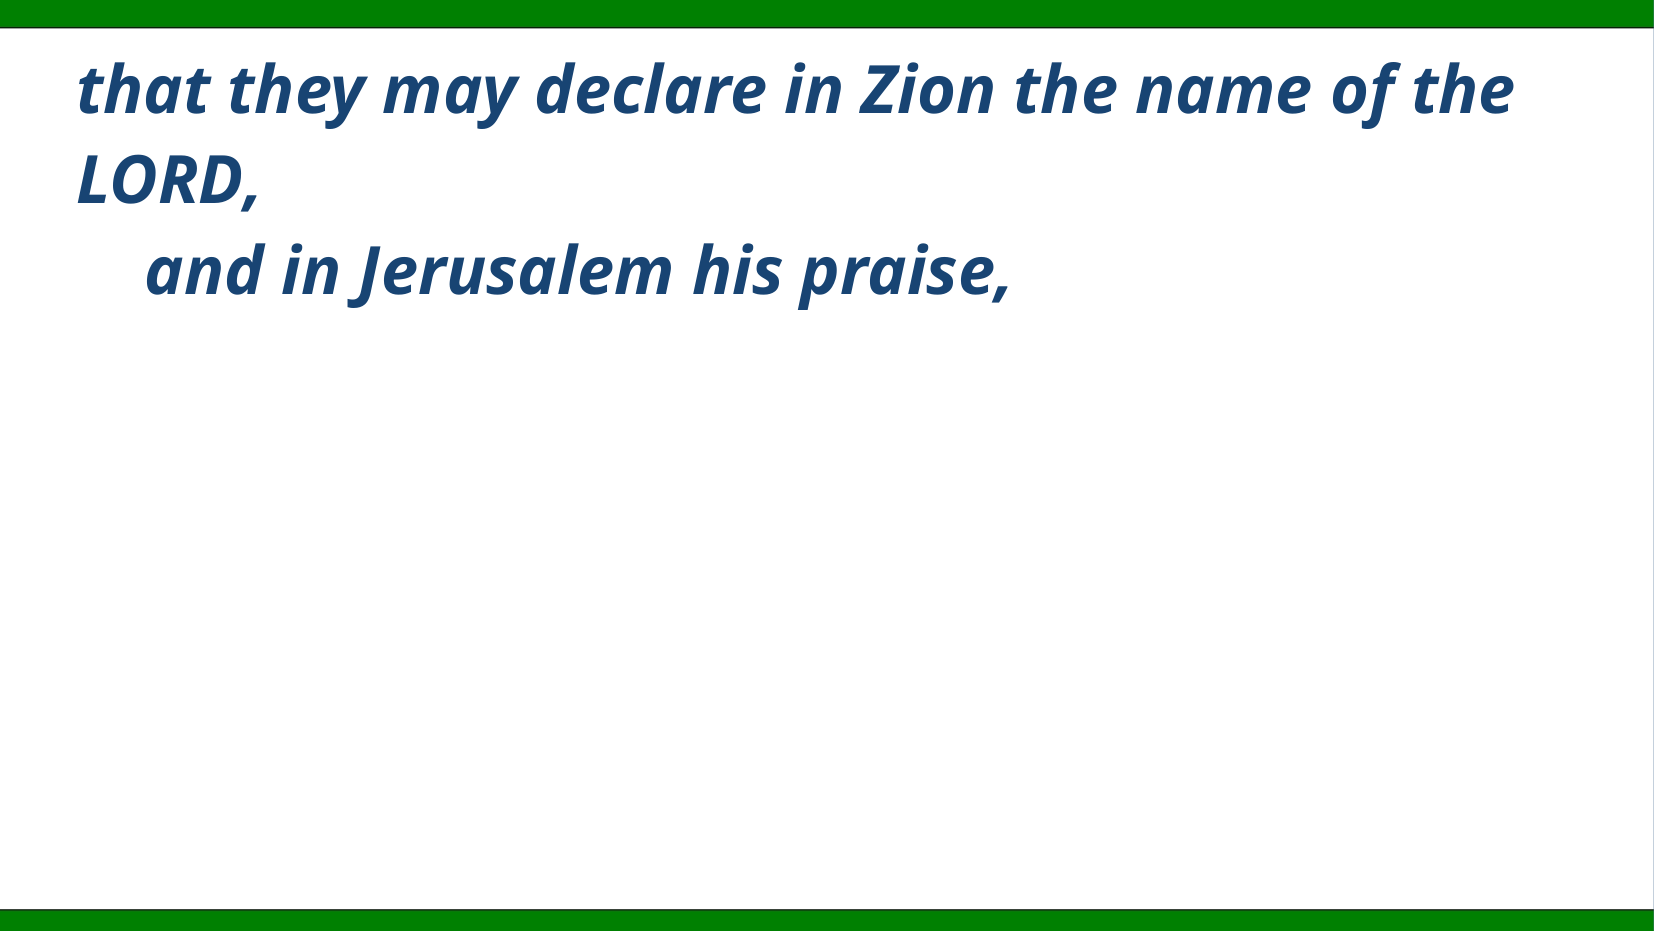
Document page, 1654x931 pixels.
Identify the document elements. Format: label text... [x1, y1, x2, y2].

text_box that they may declare in Zion the name of the Lord, and in Jerusalem his praise, [61, 34, 1592, 346]
picture [0, 0, 1654, 931]
